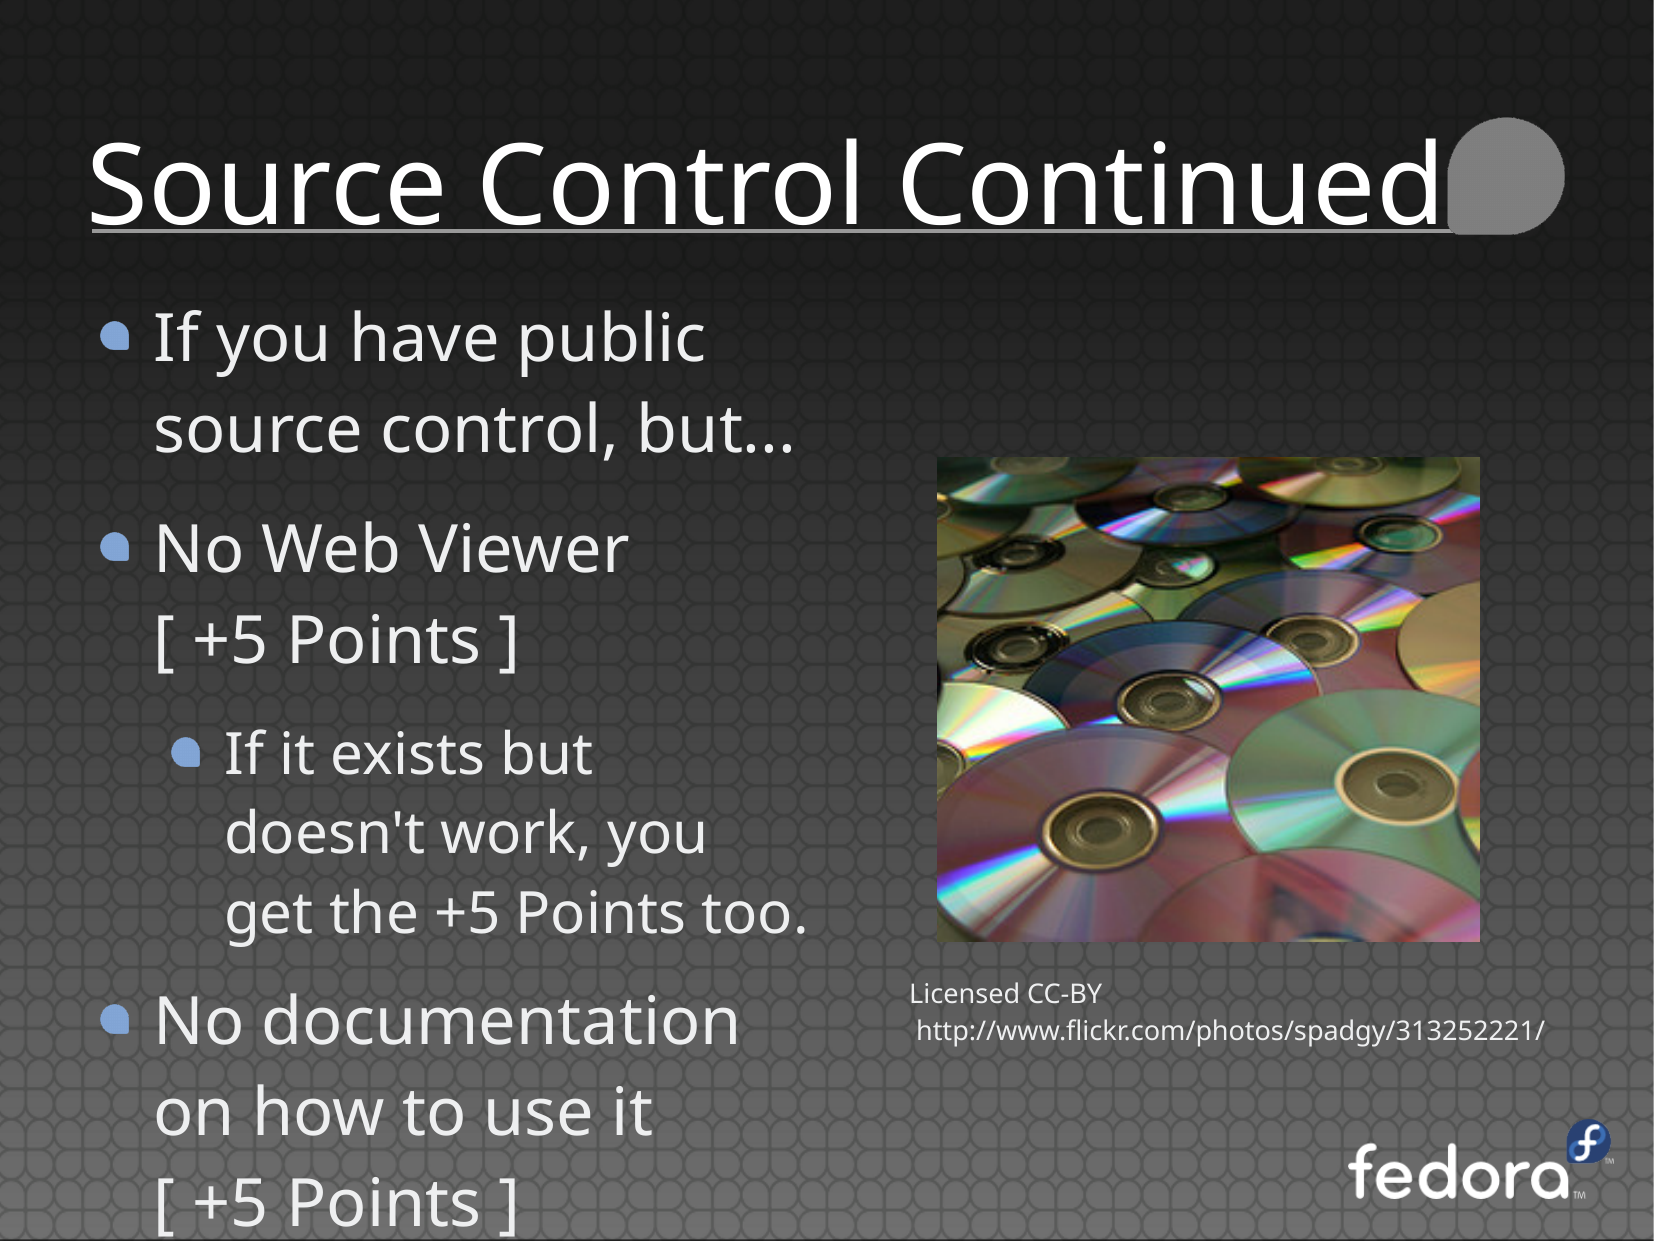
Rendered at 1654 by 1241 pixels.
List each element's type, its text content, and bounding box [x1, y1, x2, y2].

title Source Control Continued [86, 112, 1576, 249]
picture [0, 0, 1654, 1241]
text_box Licensed CC-BY http://www.flickr.com/photos/spadgy/313252221/ [905, 967, 1549, 1046]
list If you have public source control, but... No Web Viewer [ +5 Points ] If it exists but doesn't work, you get the +5 Points too. No documentation on how to use it [ +5 Points ] [82, 290, 809, 1121]
